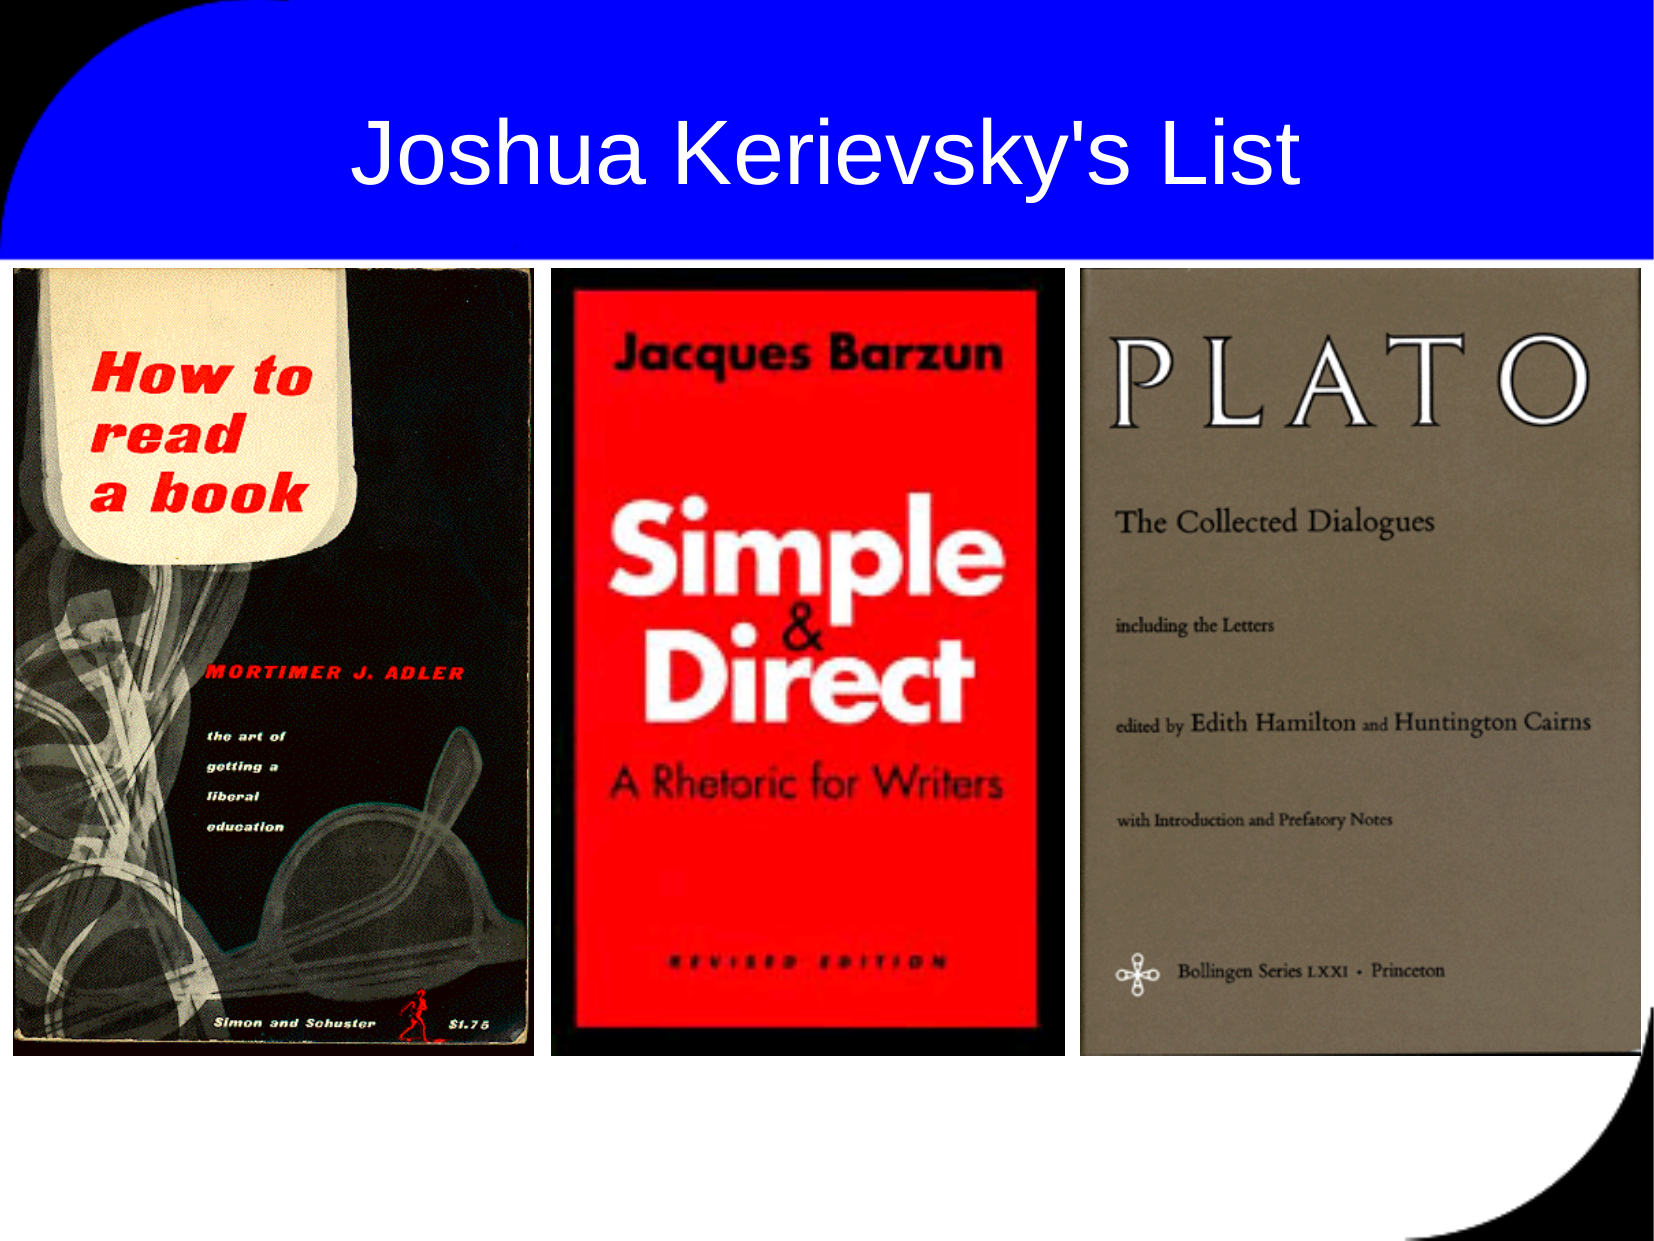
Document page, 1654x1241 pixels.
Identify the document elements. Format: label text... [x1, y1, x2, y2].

title Joshua Kerievsky's List [82, 56, 1571, 250]
picture [0, 0, 1654, 1241]
